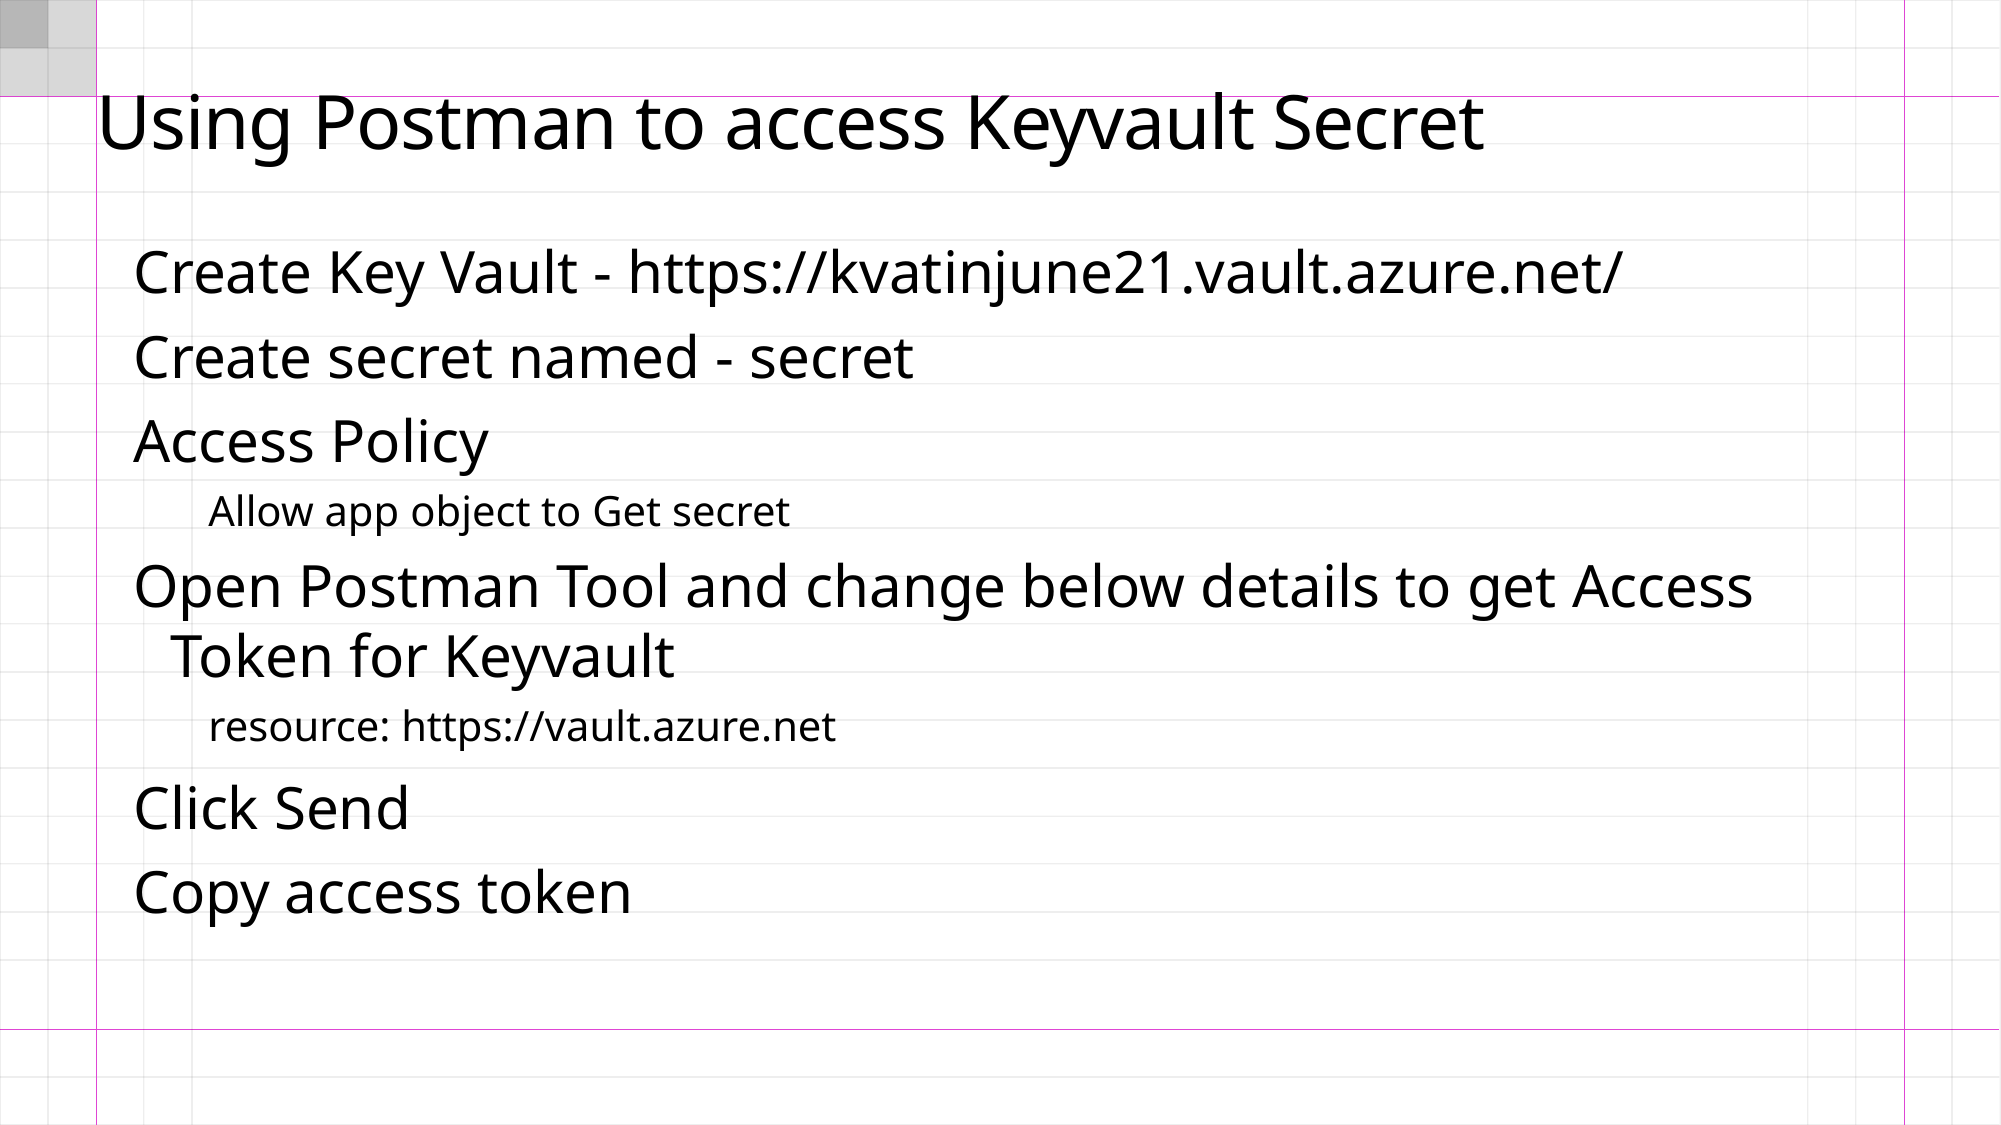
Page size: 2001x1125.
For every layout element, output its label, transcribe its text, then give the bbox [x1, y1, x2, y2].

title Using Postman to access Keyvault Secret [22, 0, 1830, 90]
list Create Key Vault - https://kvatinjune21.vault.azure.net/ Create secret named - secret Access Policy Allow app object to Get secret Open Postman Tool and change below details to get Access Token for Keyvault resource: https://vault.azure.net Click Send Copy access token [22, 90, 1977, 863]
